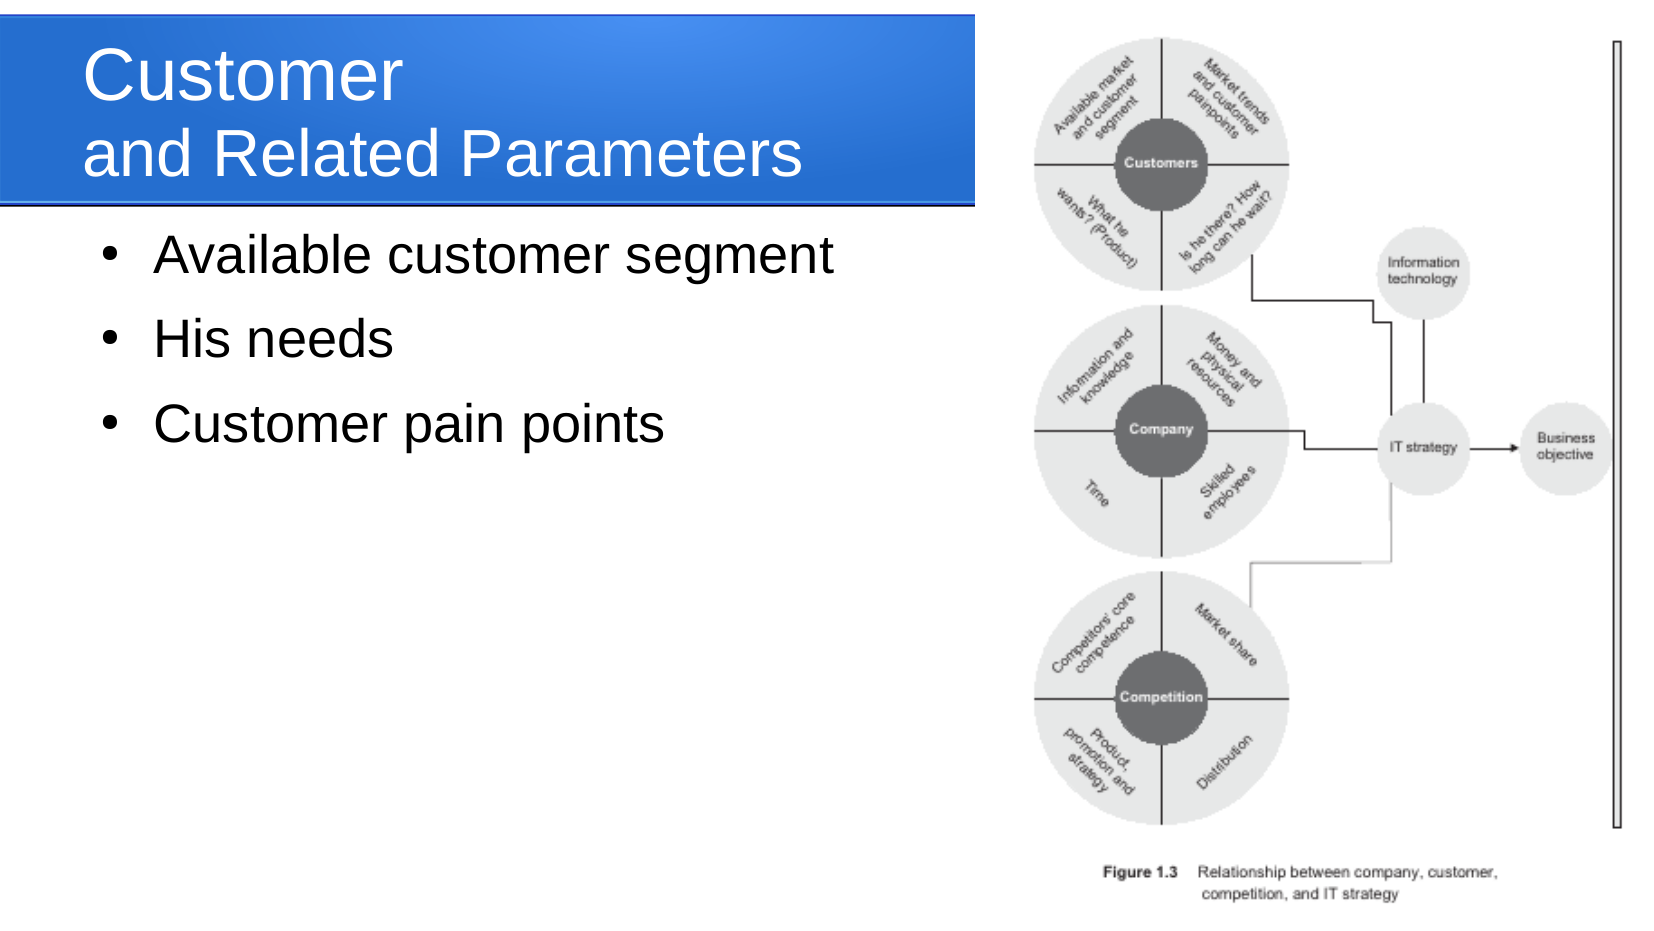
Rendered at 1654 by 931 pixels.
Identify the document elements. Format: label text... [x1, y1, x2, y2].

list Available customer segment His needs Customer pain points [82, 224, 961, 764]
picture [975, 14, 1642, 915]
title Customer and Related Parameters [82, 33, 975, 192]
